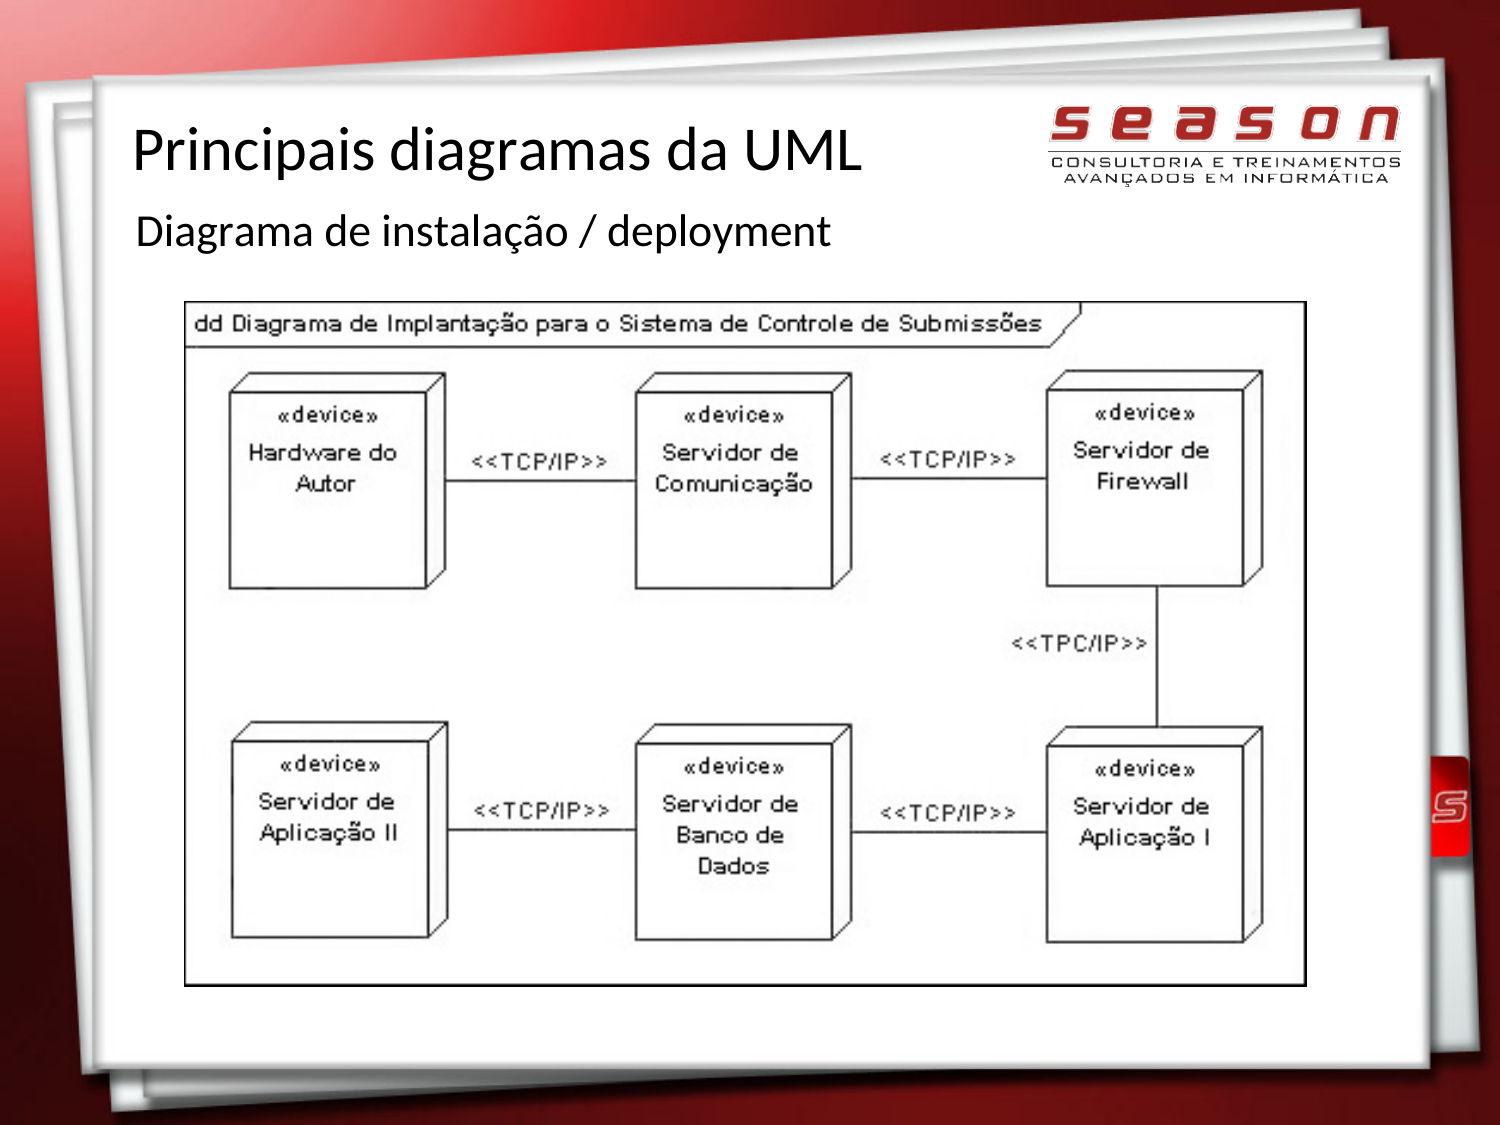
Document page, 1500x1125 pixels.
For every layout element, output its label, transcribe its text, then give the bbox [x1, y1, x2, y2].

picture [0, 0, 1500, 1125]
text_box Diagrama de instalação / deployment [119, 200, 1240, 256]
title Principais diagramas da UML [118, 33, 1394, 257]
